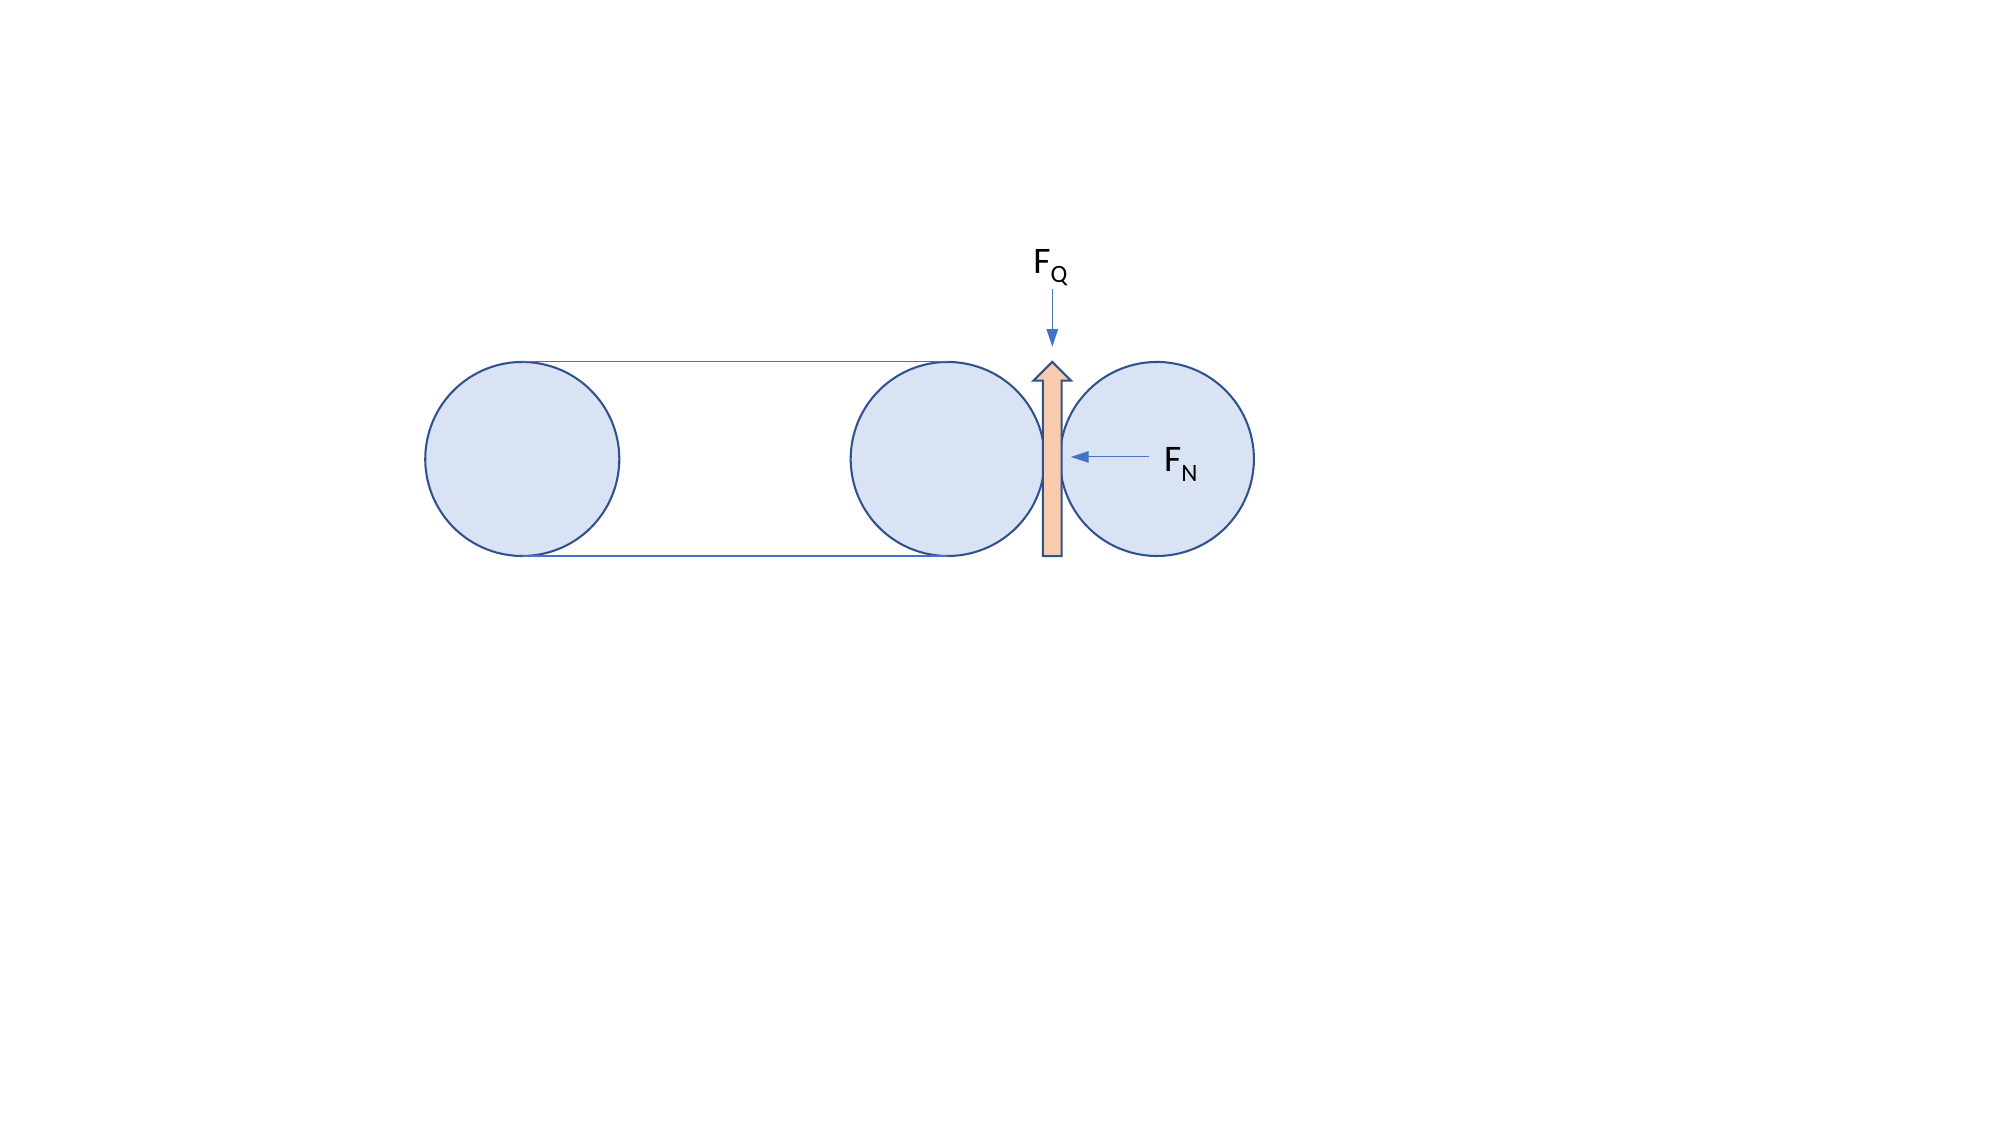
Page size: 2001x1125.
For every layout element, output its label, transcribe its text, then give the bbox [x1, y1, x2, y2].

text_box [425, 361, 620, 557]
text_box [850, 361, 1254, 557]
text_box FN [1149, 426, 1228, 488]
text_box FQ [1018, 228, 1102, 290]
